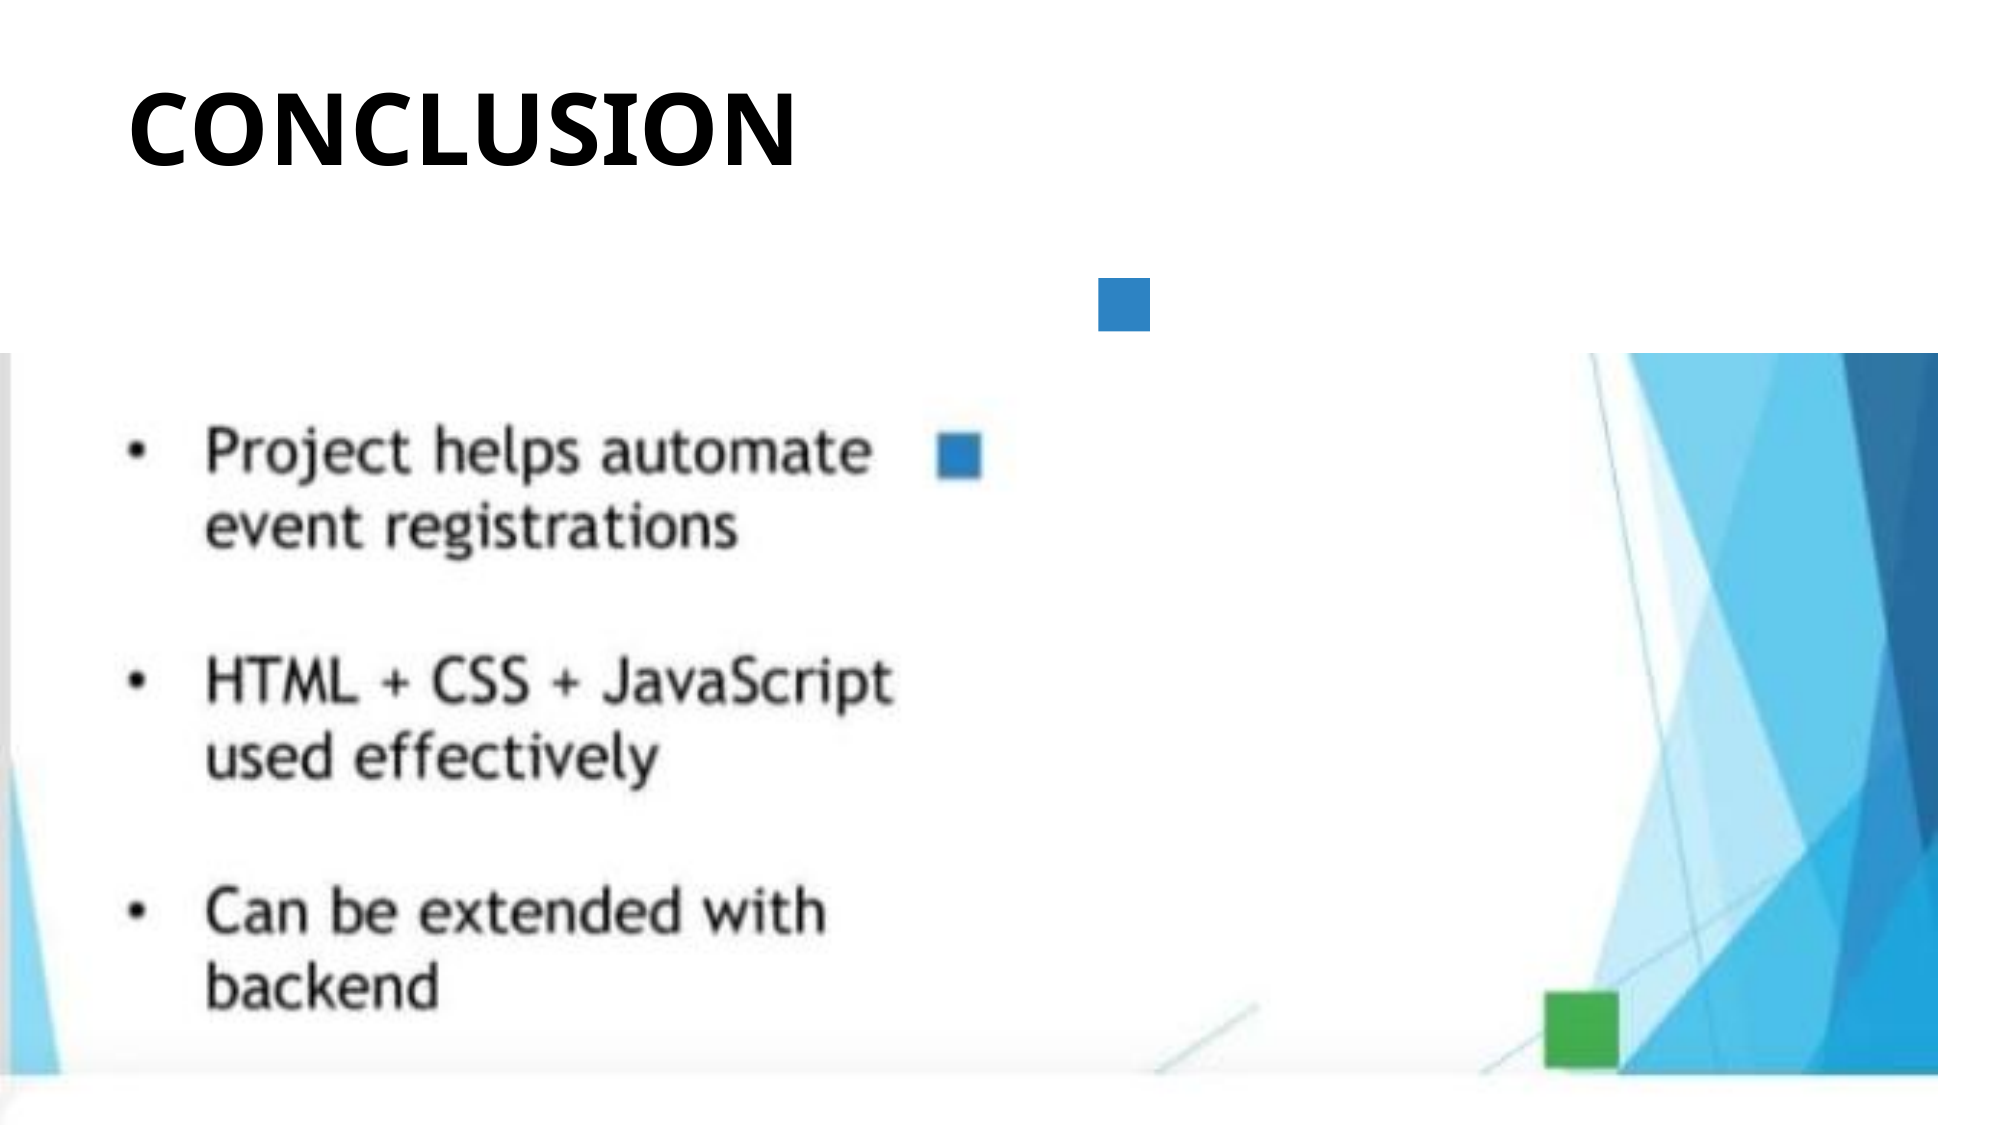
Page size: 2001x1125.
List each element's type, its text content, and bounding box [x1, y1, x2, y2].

title CONCLUSION [123, 63, 876, 187]
picture [0, 353, 1938, 1125]
text_box [1098, 278, 1150, 332]
